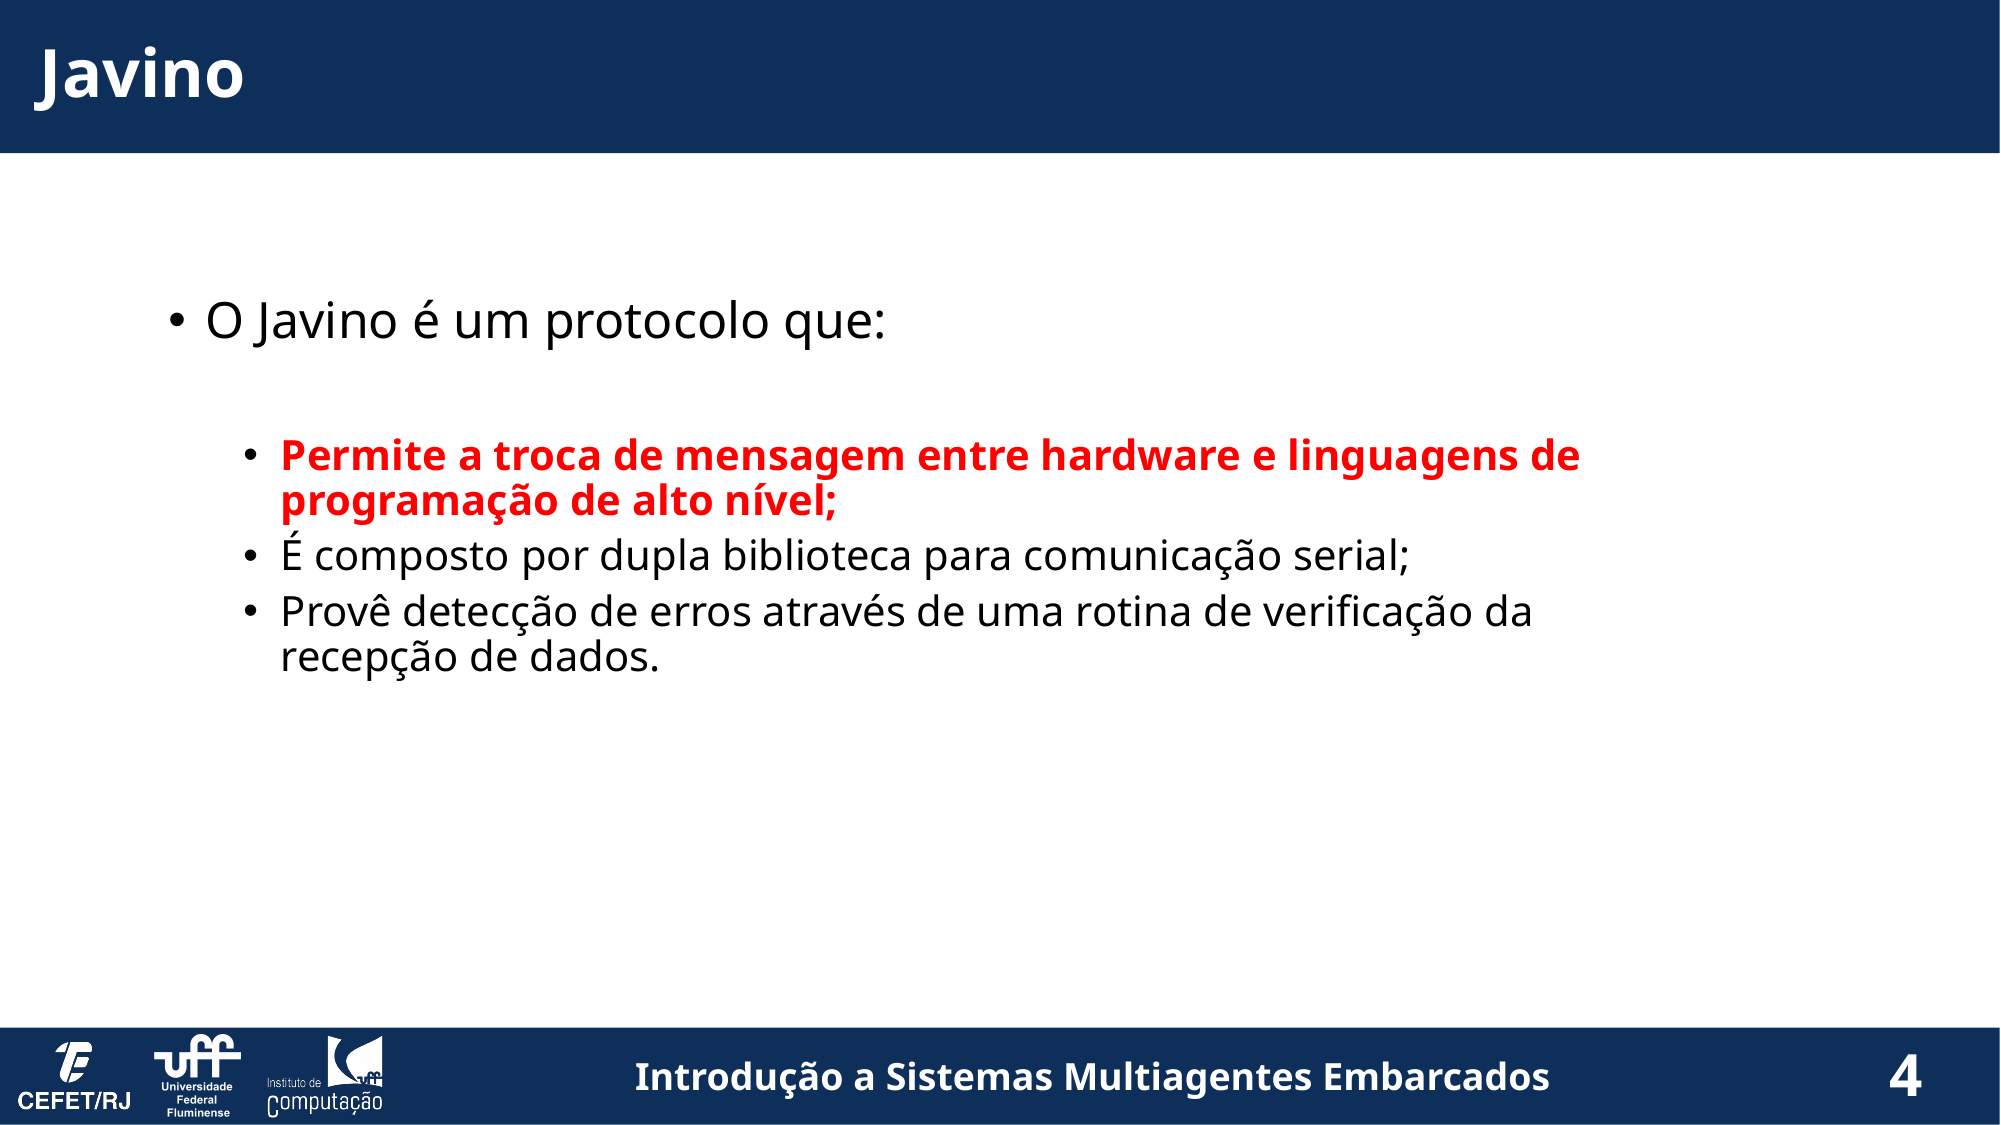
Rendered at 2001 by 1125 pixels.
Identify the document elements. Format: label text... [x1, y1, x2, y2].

text_box Javino [25, 23, 2000, 119]
picture [153, 1063, 242, 1122]
picture [18, 1021, 130, 1125]
picture [265, 1063, 384, 1118]
text_box O Javino é um protocolo que: Permite a troca de mensagem entre hardware e linguagens de programação de alto nível; É composto por dupla biblioteca para comunicação serial; Provê detecção de erros através de uma rotina de verificação da recepção de dados. [153, 287, 1654, 1063]
